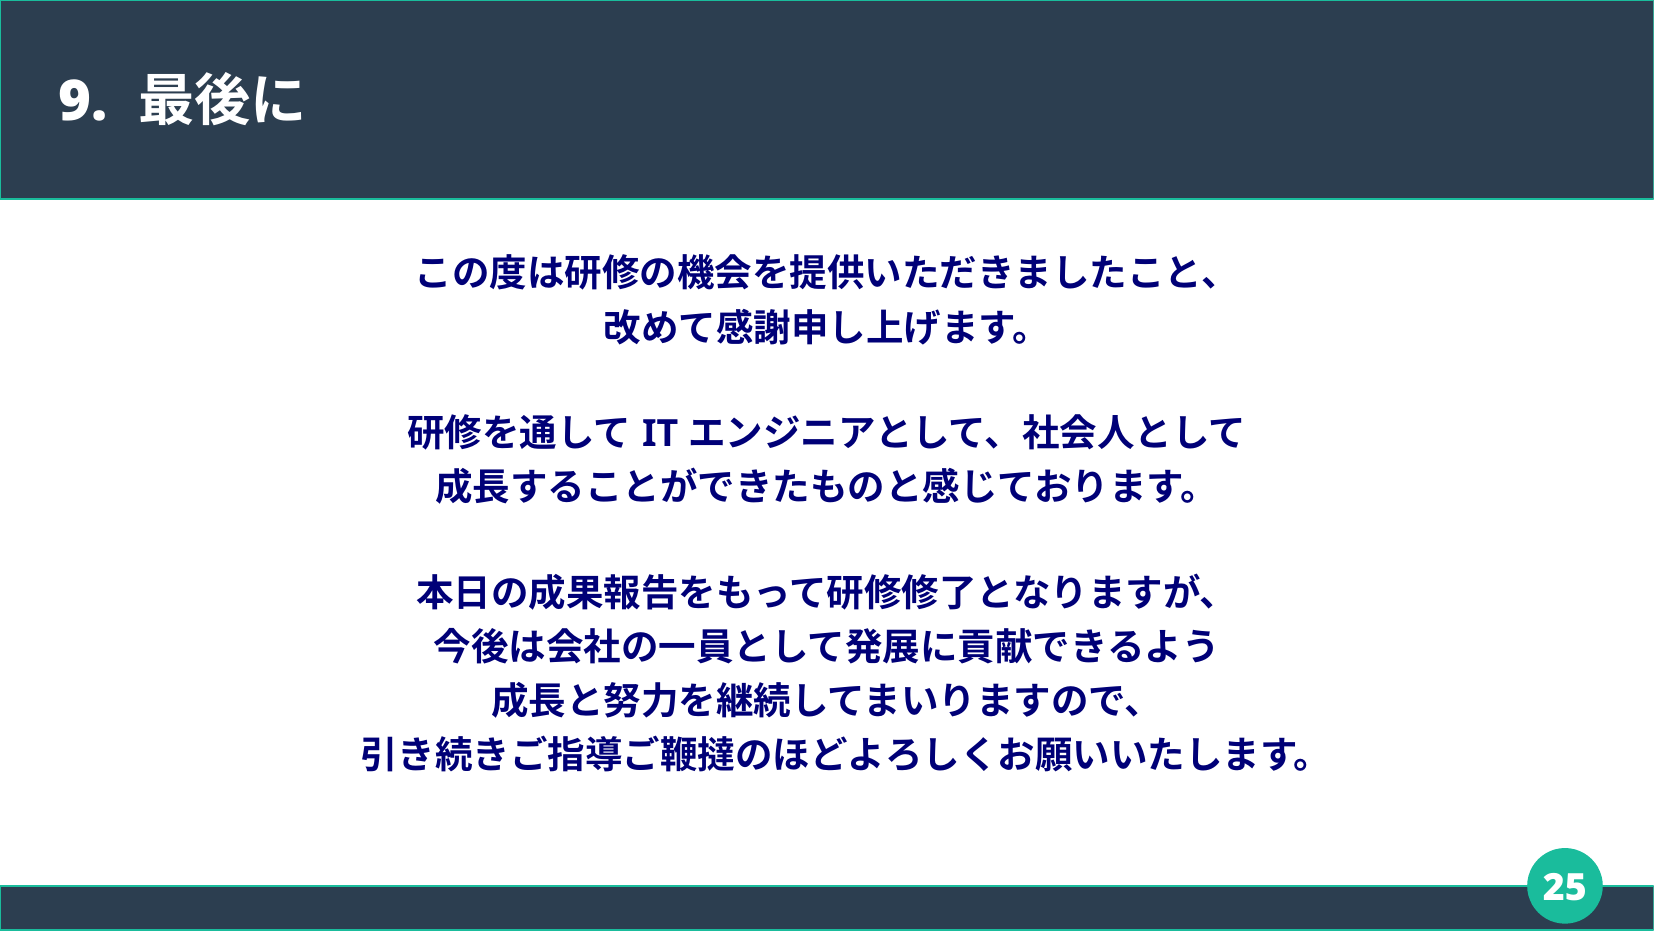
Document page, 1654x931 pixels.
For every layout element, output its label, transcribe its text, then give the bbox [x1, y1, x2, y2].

text_box この度は研修の機会を提供いただきましたこと、 改めて感謝申し上げます。 研修を通してITエンジニアとして、社会人として 成長することができたものと感じております。 本日の成果報告をもって研修修了となりますが、 今後は会社の一員として発展に貢献できるよう 成長と努力を継続してまいりますので、 引き続きご指導ご鞭撻のほどよろしくお願いいたします。 [328, 235, 1326, 788]
title 9. 最後に [59, 37, 1595, 156]
